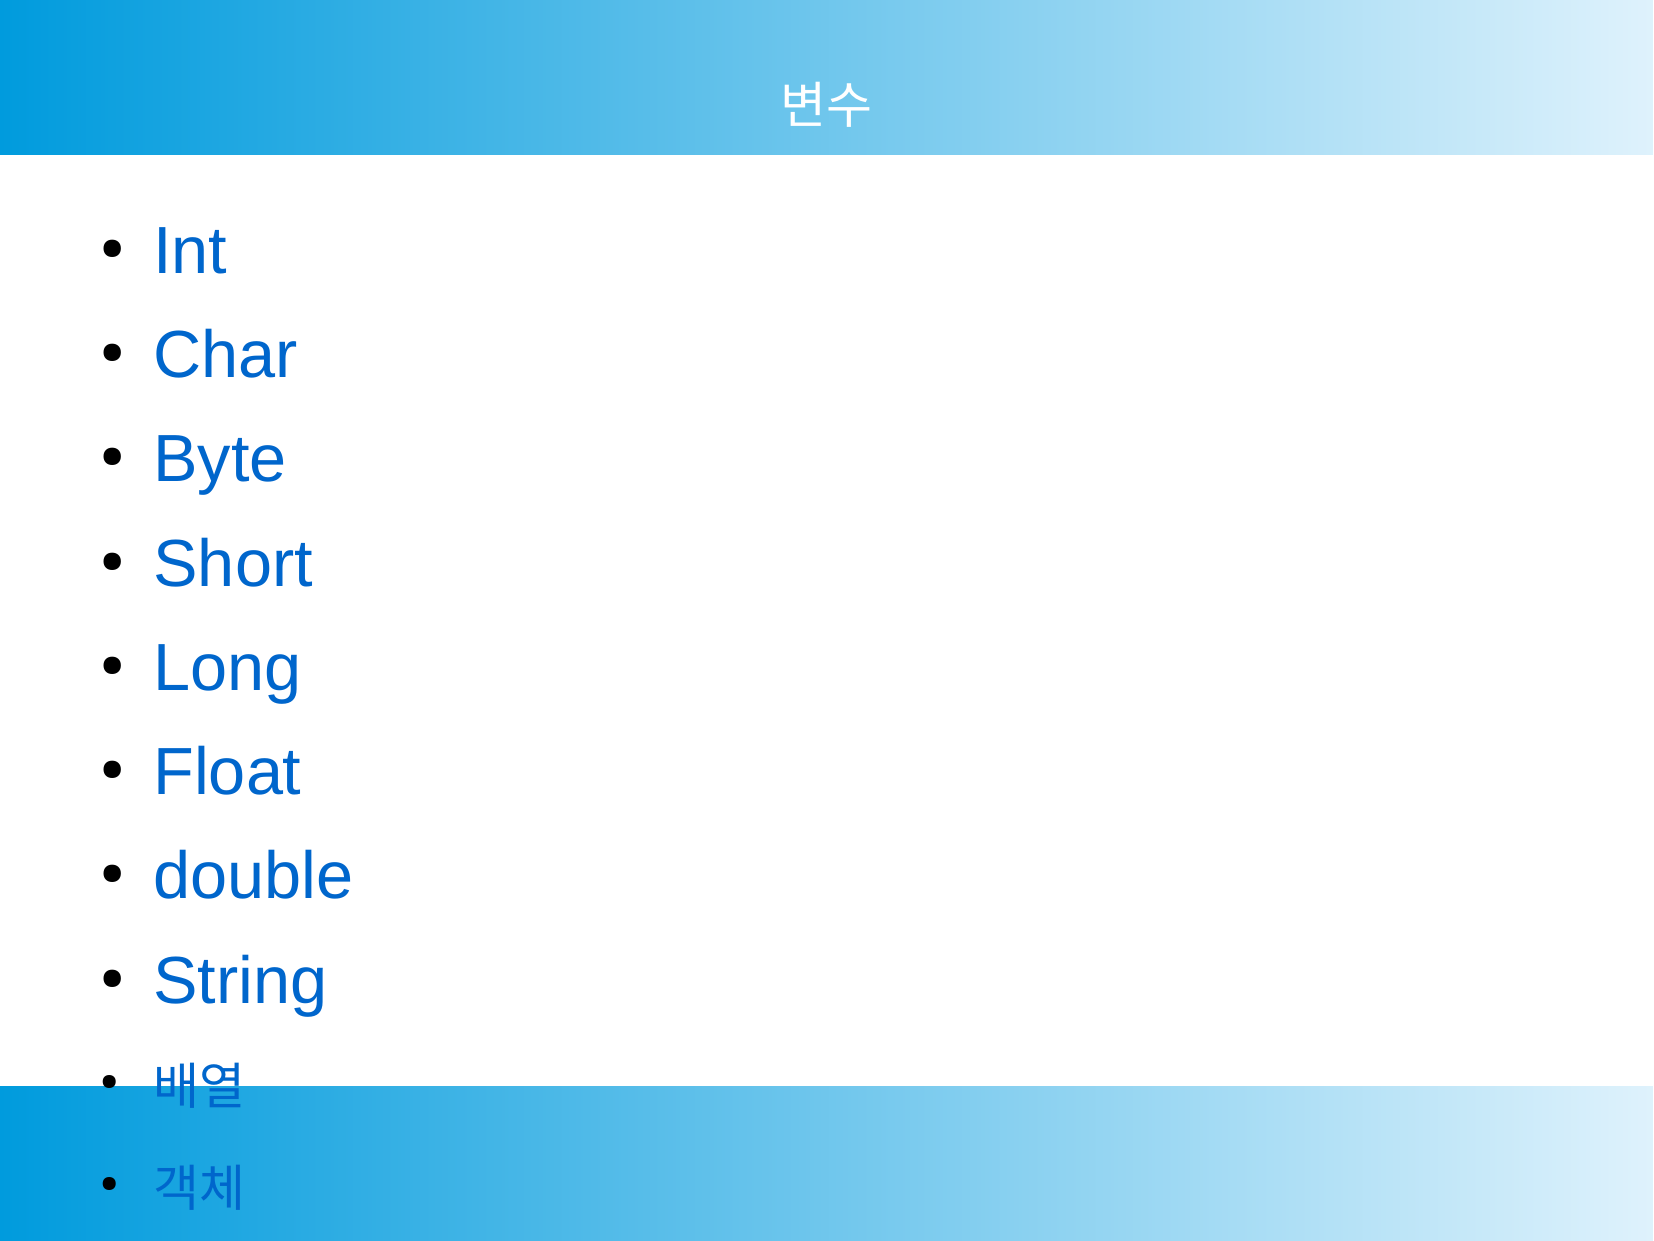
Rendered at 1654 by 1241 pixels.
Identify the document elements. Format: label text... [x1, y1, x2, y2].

list Int Char Byte Short Long Float double String 배열 객체 [82, 212, 1571, 932]
title 변수 [82, 49, 1571, 155]
